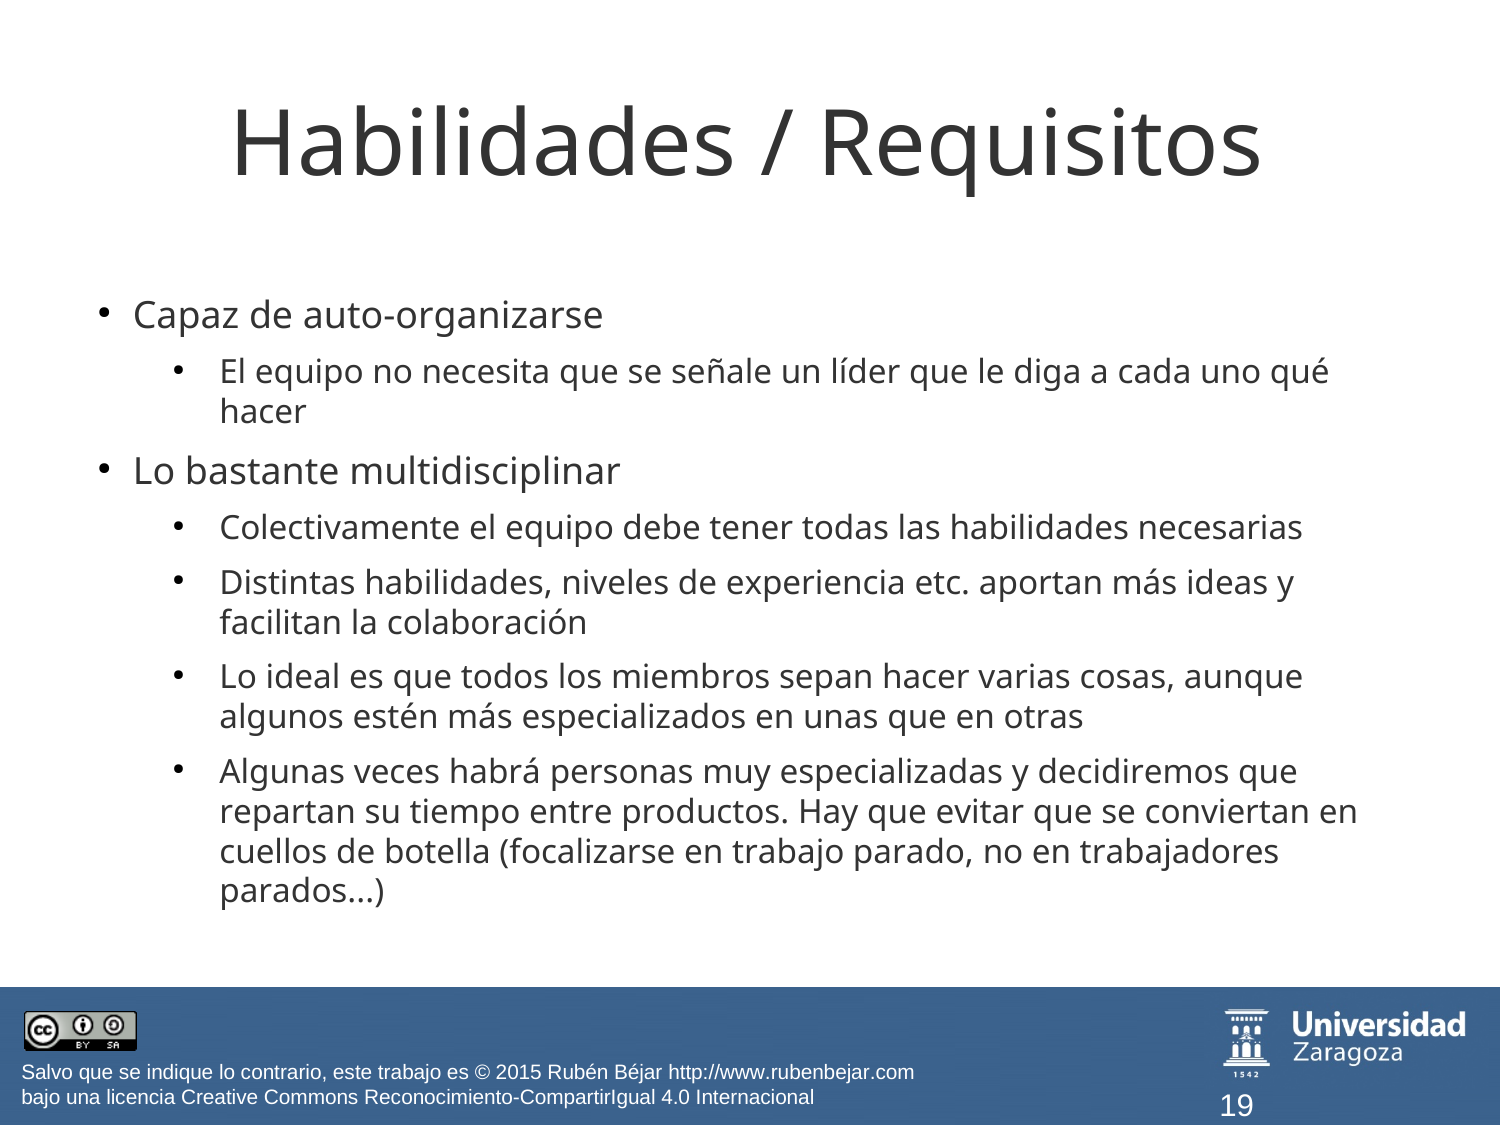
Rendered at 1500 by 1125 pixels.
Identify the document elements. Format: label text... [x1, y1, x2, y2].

picture [0, 987, 1500, 1125]
title Habilidades / Requisitos [74, 21, 1420, 257]
list Capaz de auto-organizarse El equipo no necesita que se señale un líder que le diga a cada uno qué hacer Lo bastante multidisciplinar Colectivamente el equipo debe tener todas las habilidades necesarias Distintas habilidades, niveles de experiencia etc. aportan más ideas y facilitan la colaboración Lo ideal es que todos los miembros sepan hacer varias cosas, aunque algunos estén más especializados en unas que en otras Algunas veces habrá personas muy especializadas y decidiremos que repartan su tiempo entre productos. Hay que evitar que se conviertan en cuellos de botella (focalizarse en trabajo parado, no en trabajadores parados...) [82, 283, 1418, 957]
